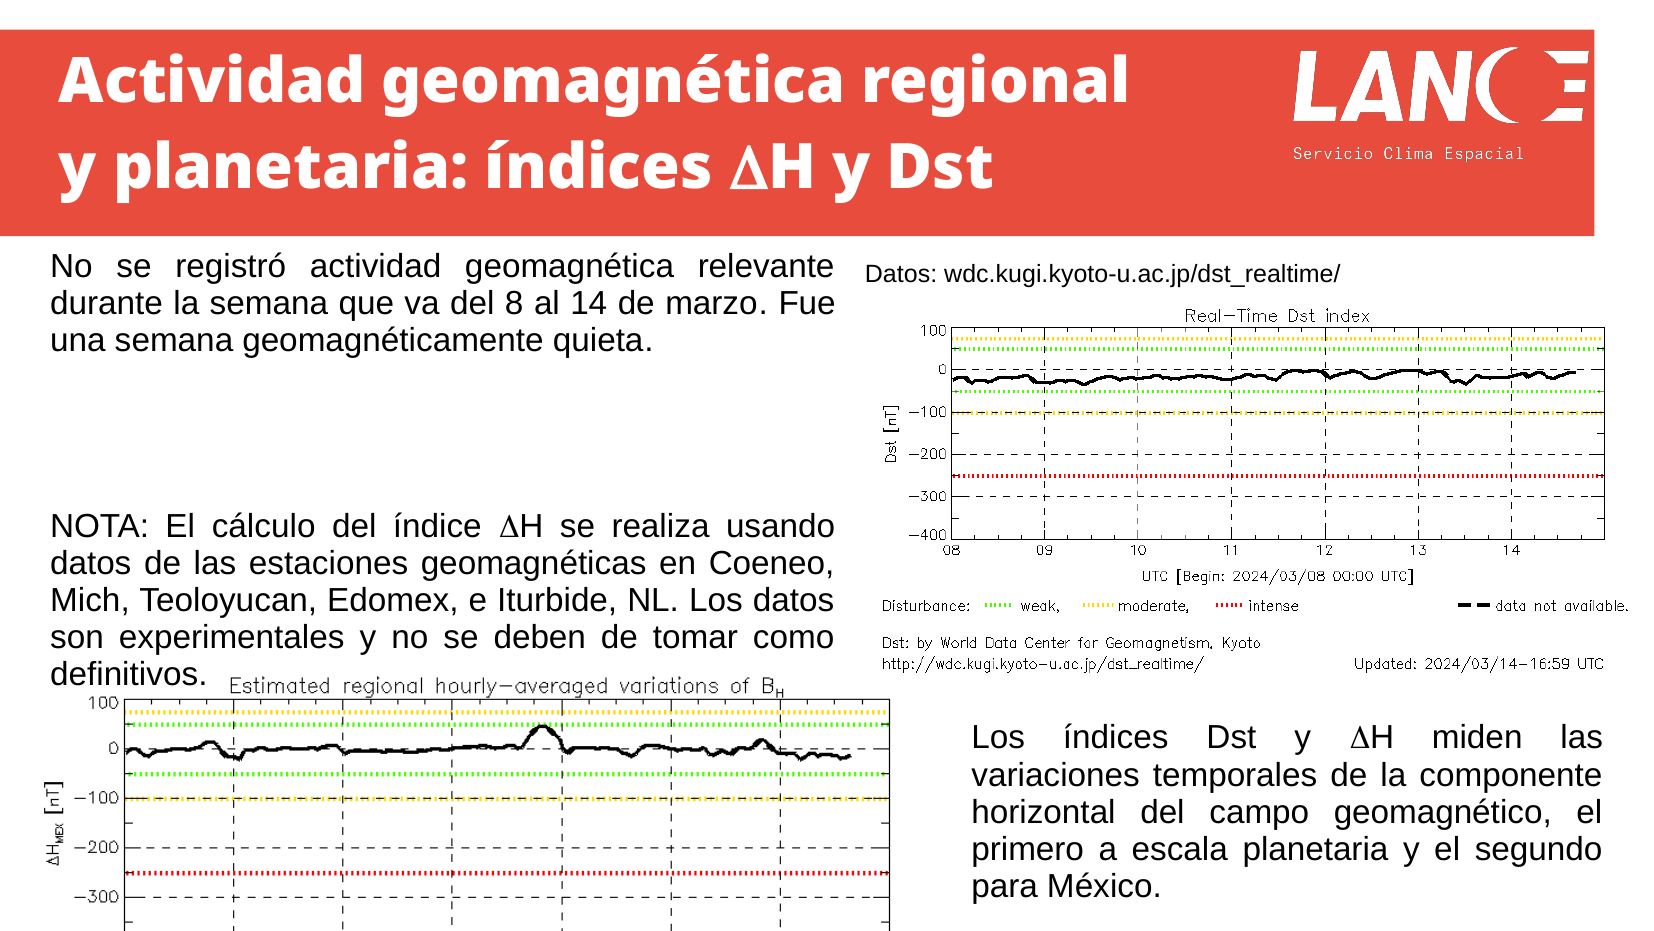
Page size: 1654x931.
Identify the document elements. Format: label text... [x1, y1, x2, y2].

text_box Los índices Dst y DH miden las variaciones temporales de la componente horizontal del campo geomagnético, el primero a escala planetaria y el segundo para México. Estas variaciones, en general, se deben al ingreso de partículas cargadas, provenientes del espacio exterior, al ambiente espacial terrestre. [956, 711, 1619, 931]
title Actividad geomagnética regional y planetaria: índices DH y Dst [59, 59, 1312, 207]
text_box Datos: wdc.kugi.kyoto-u.ac.jp/dst_realtime/ [851, 252, 1371, 296]
picture [34, 289, 1642, 931]
text_box No se registró actividad geomagnética relevante durante la semana que va del 8 al 14 de marzo. Fue una semana geomagnéticamente quieta. NOTA: El cálculo del índice DH se realiza usando datos de las estaciones geomagnéticas en Coeneo, Mich, Teoloyucan, Edomex, e Iturbide, NL. Los datos son experimentales y no se deben de tomar como definitivos. [35, 240, 851, 768]
picture [1293, 47, 1589, 162]
